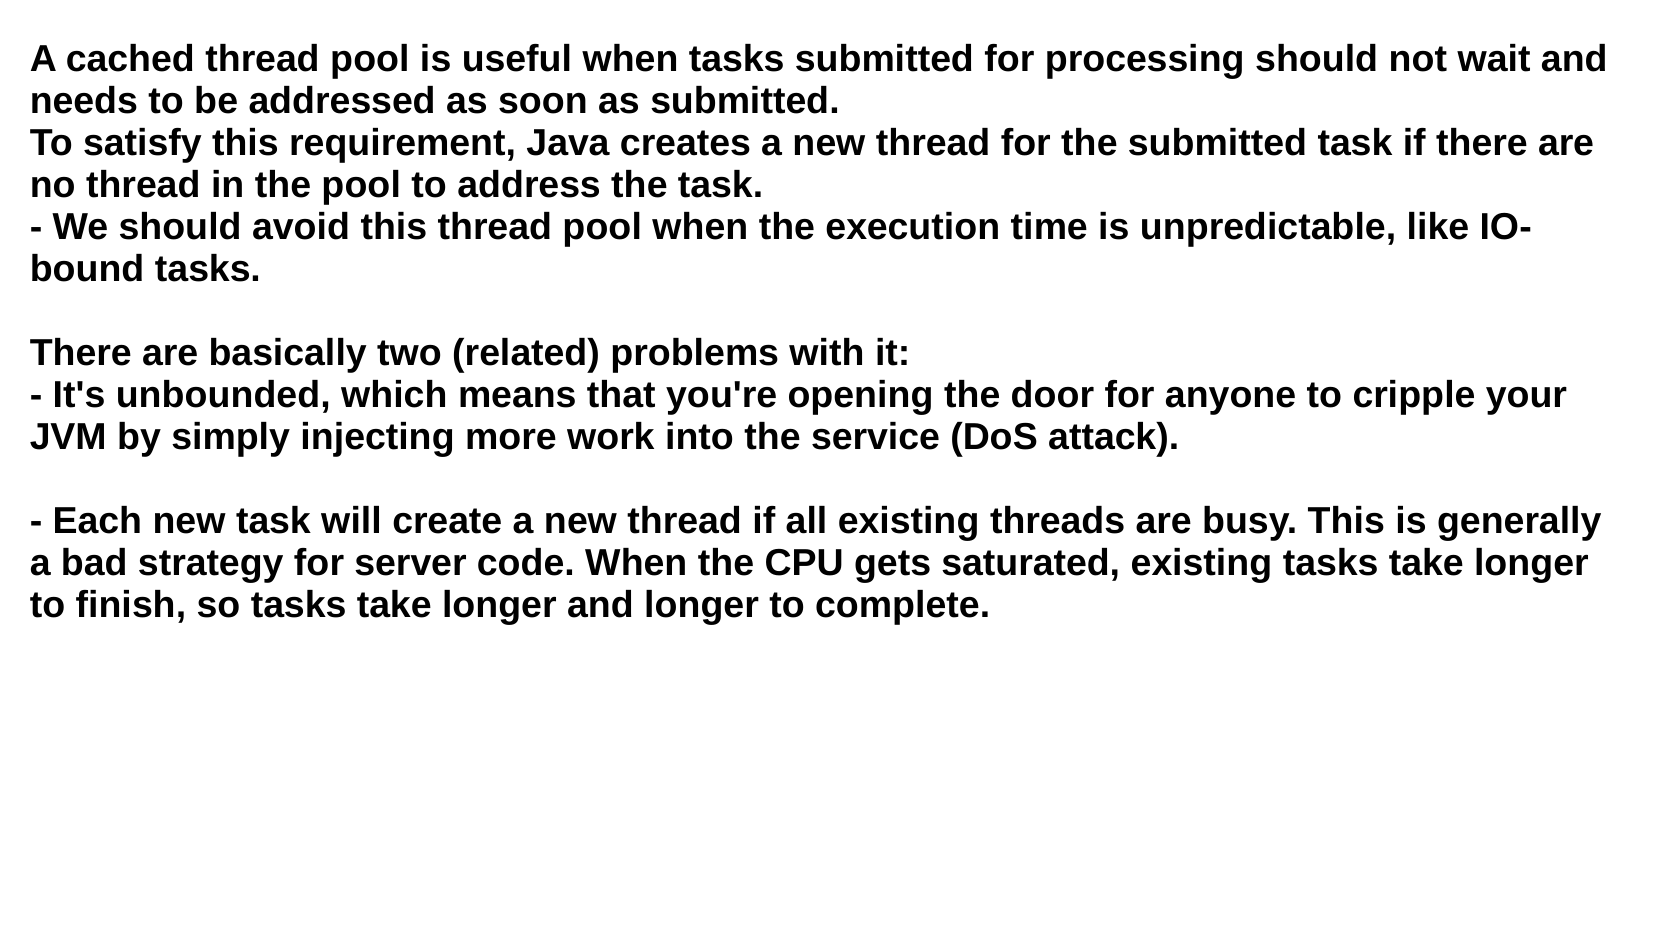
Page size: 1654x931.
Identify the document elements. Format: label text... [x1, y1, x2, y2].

text_box A cached thread pool is useful when tasks submitted for processing should not wait and needs to be addressed as soon as submitted. To satisfy this requirement, Java creates a new thread for the submitted task if there are no thread in the pool to address the task. - We should avoid this thread pool when the execution time is unpredictable, like IO-bound tasks. There are basically two (related) problems with it: - It's unbounded, which means that you're opening the door for anyone to cripple your JVM by simply injecting more work into the service (DoS attack). - Each new task will create a new thread if all existing threads are busy. This is generally a bad strategy for server code. When the CPU gets saturated, existing tasks take longer to finish, so tasks take longer and longer to complete. [15, 30, 1636, 675]
